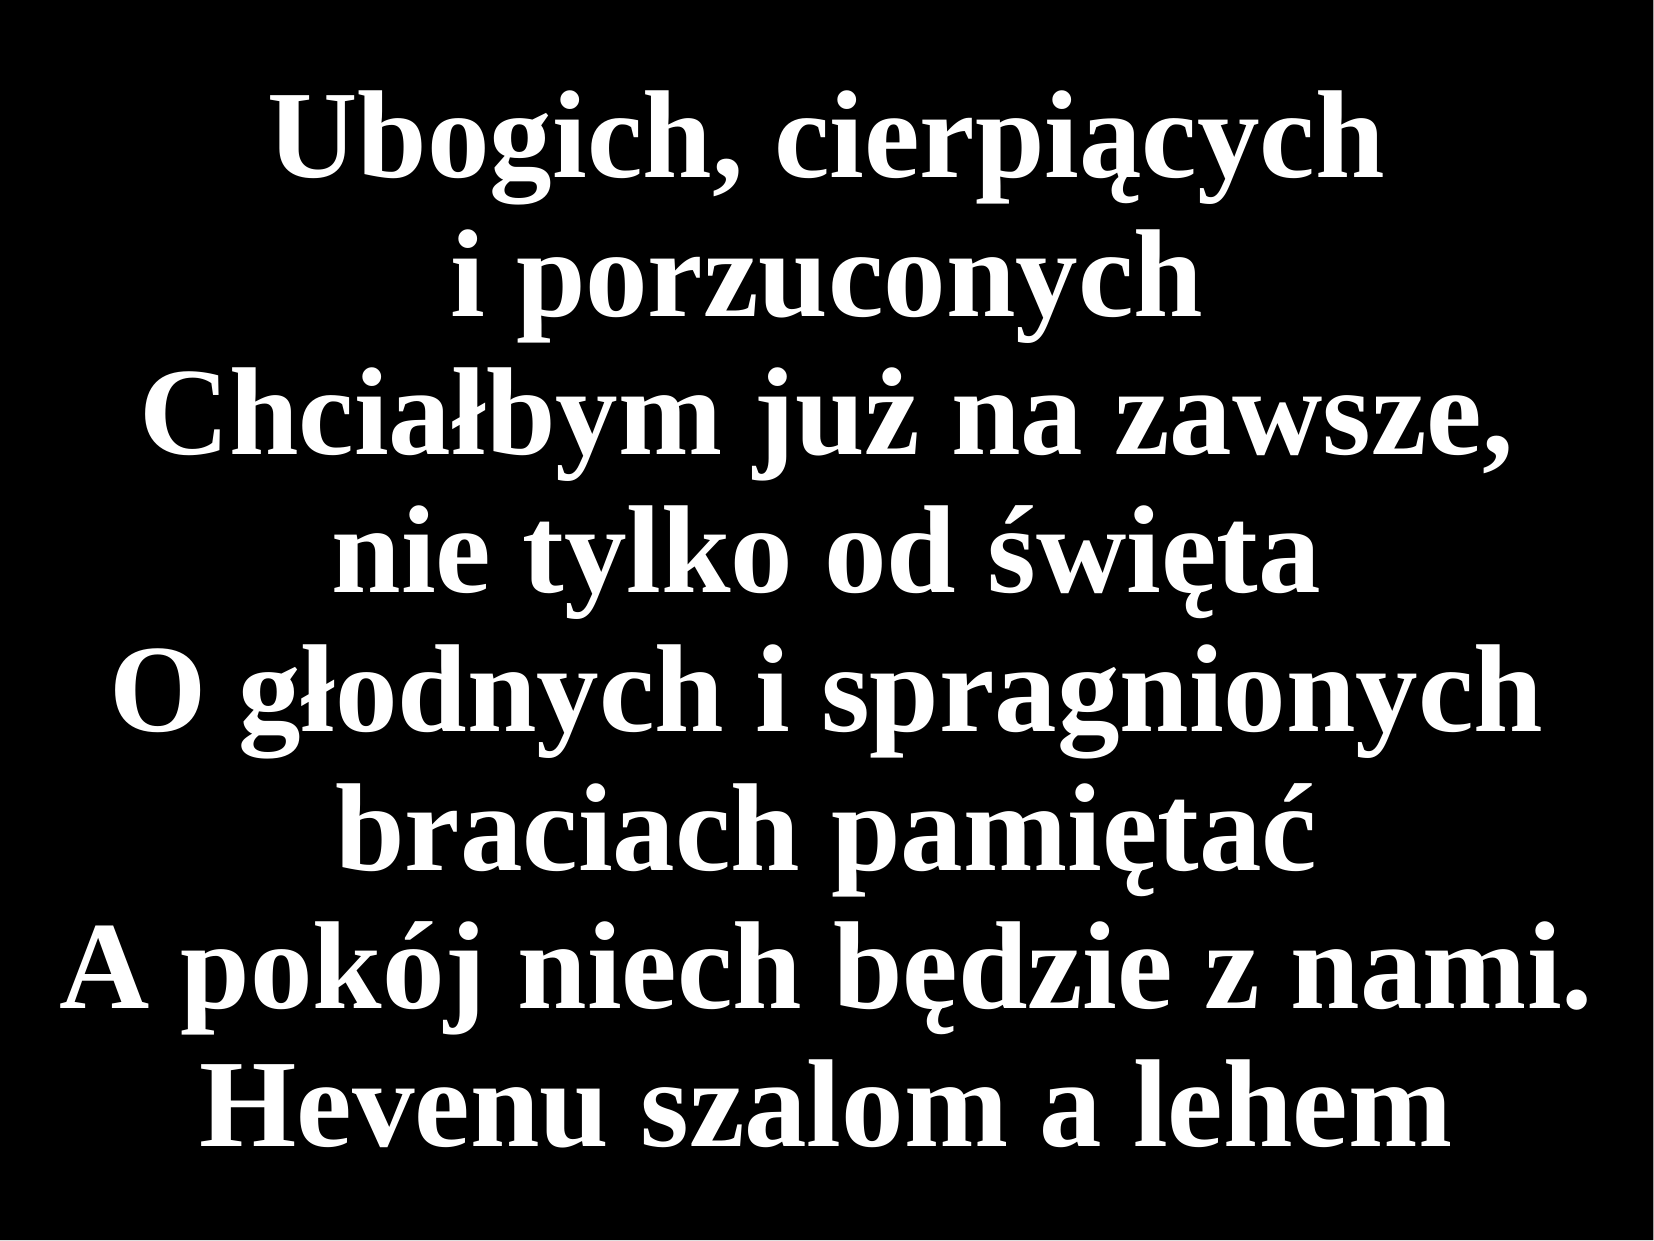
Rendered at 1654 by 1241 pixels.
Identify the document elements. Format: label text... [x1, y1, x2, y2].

title Ubogich, cierpiących i porzuconych Chciałbym już na zawsze, nie tylko od święta O głodnych i spragnionych braciach pamiętać A pokój niech będzie z nami. Hevenu szalom a lehem [0, 0, 1654, 1241]
